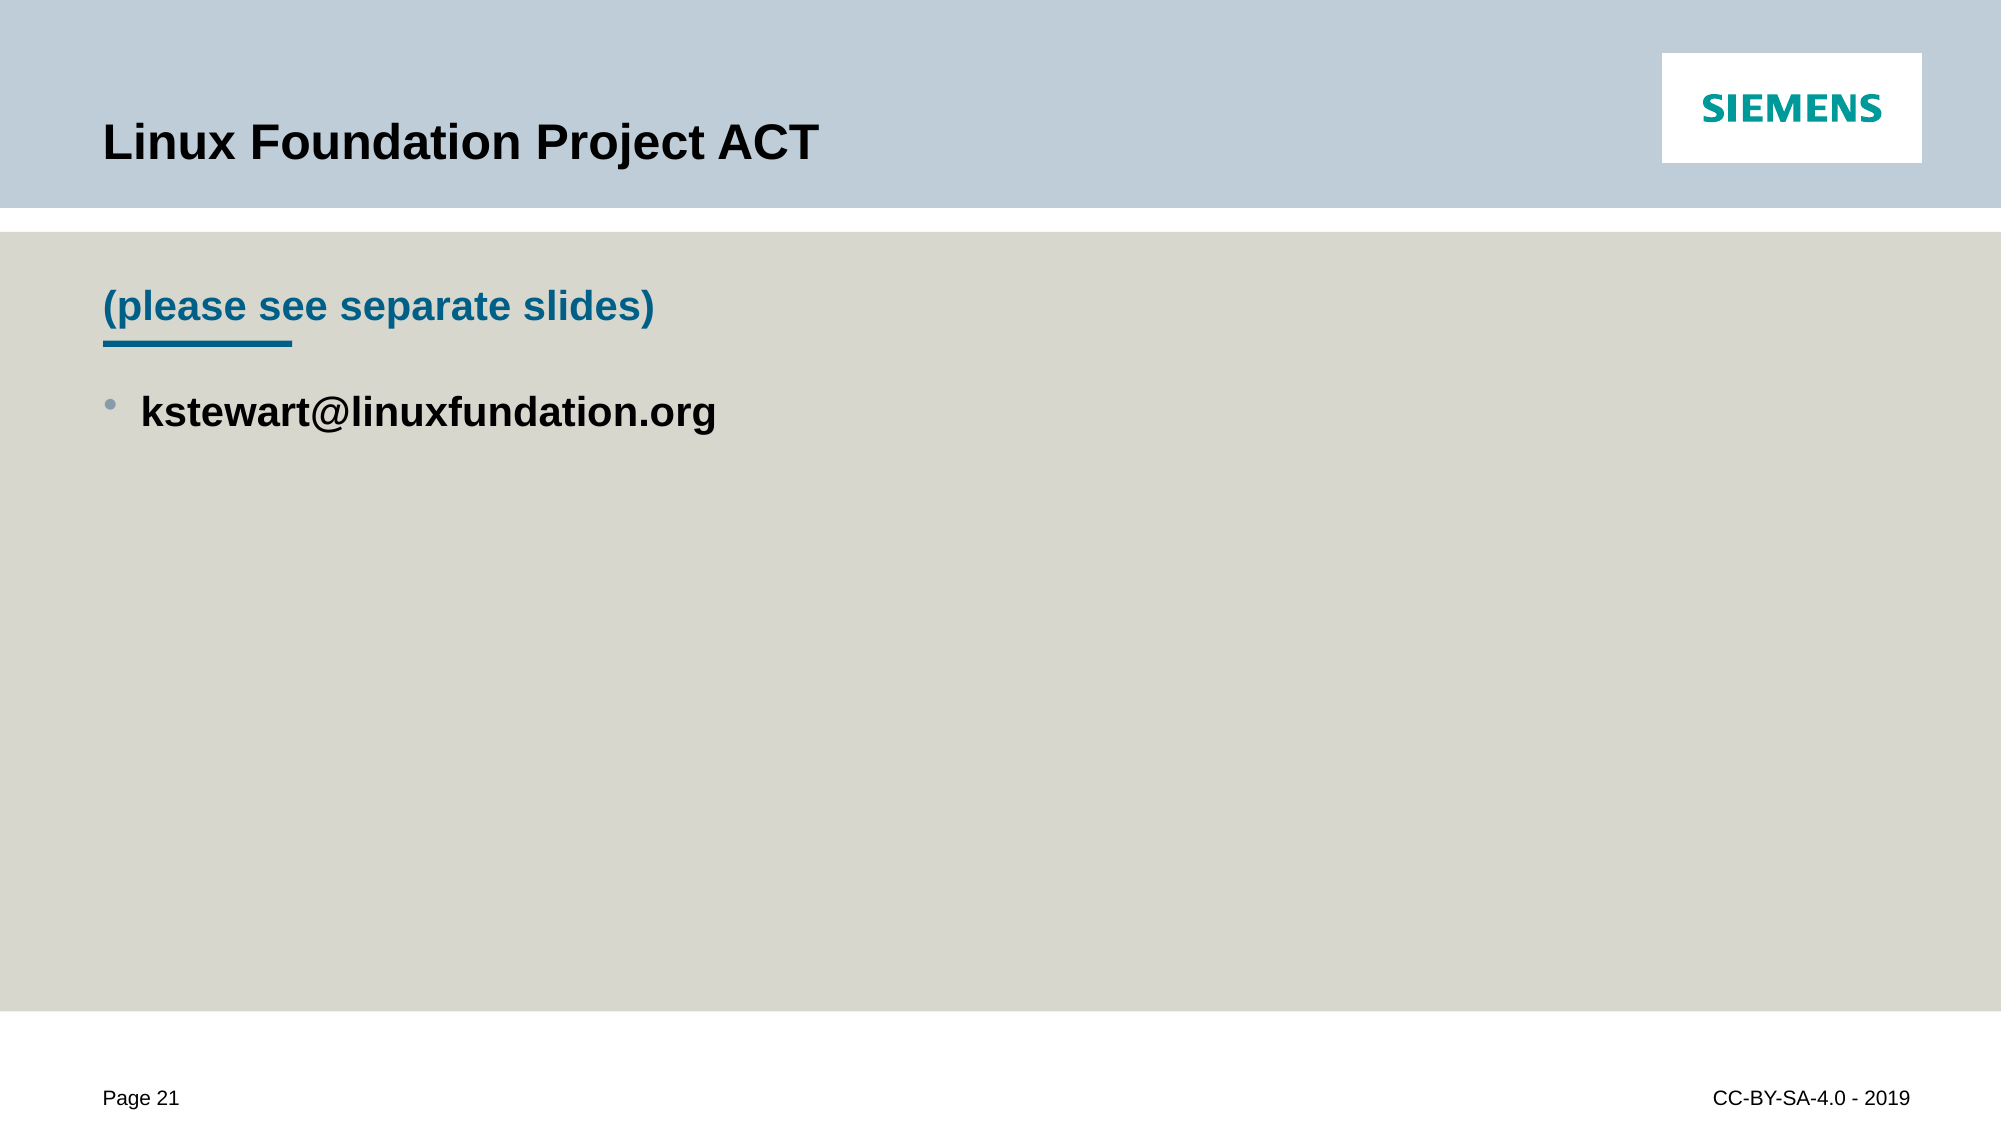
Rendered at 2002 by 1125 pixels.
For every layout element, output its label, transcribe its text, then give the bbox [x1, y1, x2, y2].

title Linux Foundation Project ACT [0, 0, 2001, 208]
text_box (please see separate slides) [102, 278, 1286, 330]
text_box [0, 231, 2001, 1012]
text_box kstewart@linuxfundation.org [103, 359, 926, 516]
